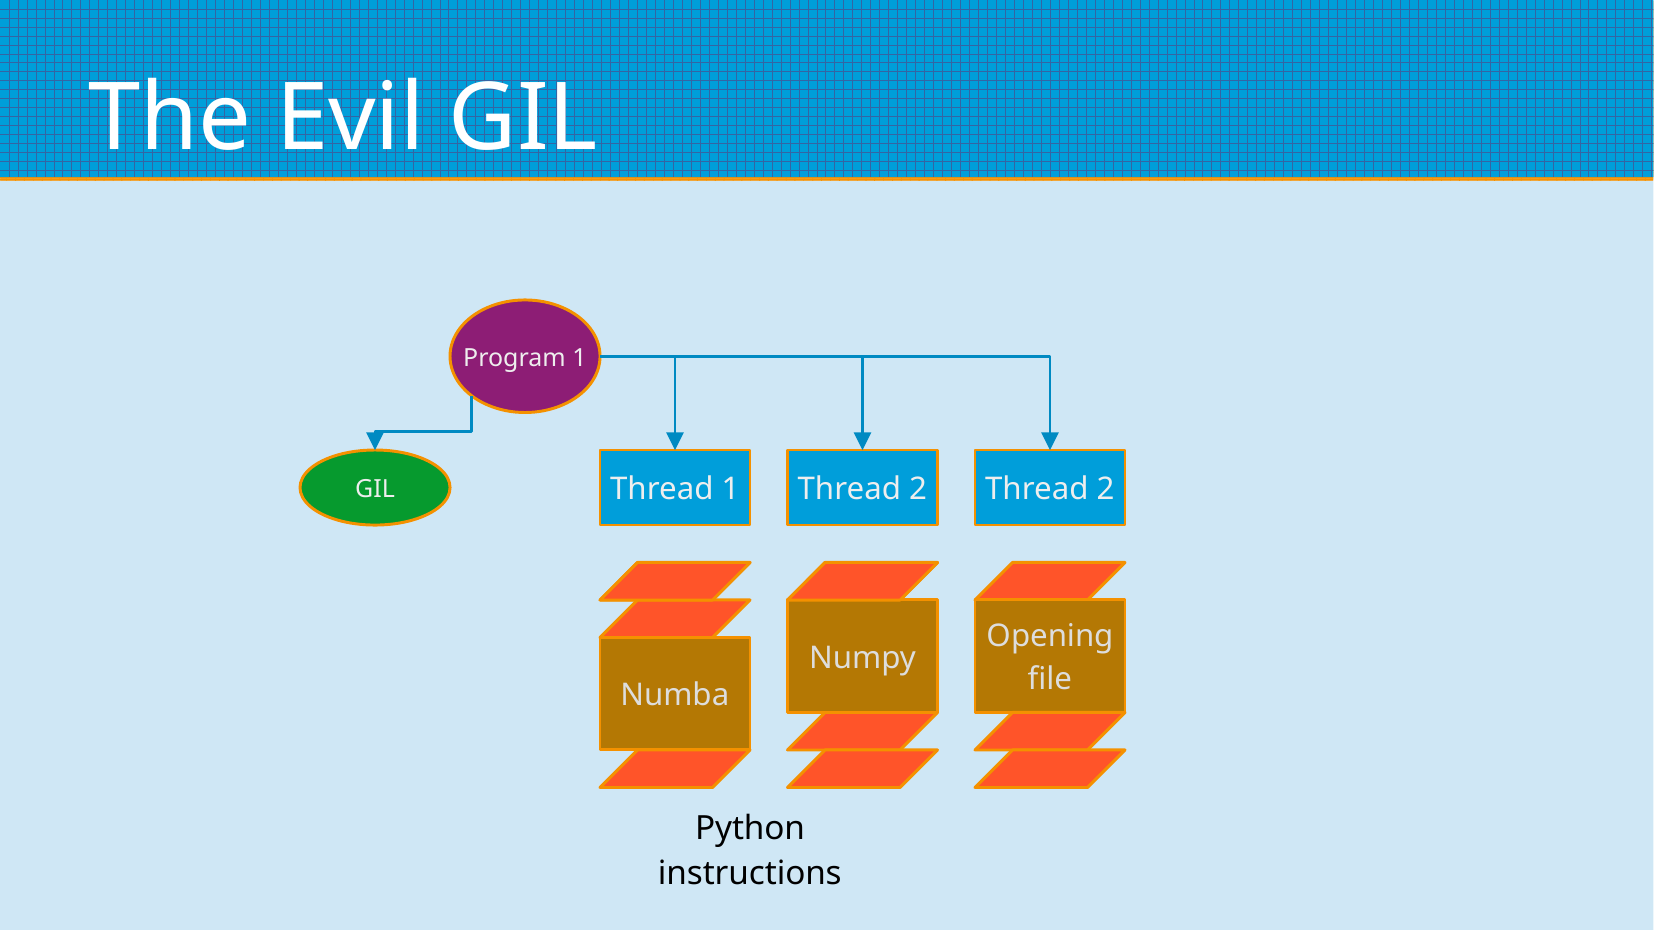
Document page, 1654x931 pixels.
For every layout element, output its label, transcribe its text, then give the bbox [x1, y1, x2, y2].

text_box Thread 2 [787, 450, 938, 526]
text_box Numpy [787, 599, 938, 713]
text_box [975, 712, 1126, 788]
text_box Thread 1 [600, 450, 751, 526]
text_box [975, 562, 1126, 599]
text_box [600, 562, 751, 637]
text_box Thread 2 [975, 450, 1126, 526]
text_box Numba [600, 637, 751, 750]
text_box [787, 713, 938, 788]
text_box Python instructions [600, 797, 901, 901]
title The Evil GIL [88, 14, 1565, 178]
text_box [787, 562, 938, 601]
text_box [600, 750, 751, 788]
text_box GIL [300, 450, 451, 526]
text_box Opening file [975, 599, 1126, 713]
text_box Program 1 [450, 299, 601, 413]
